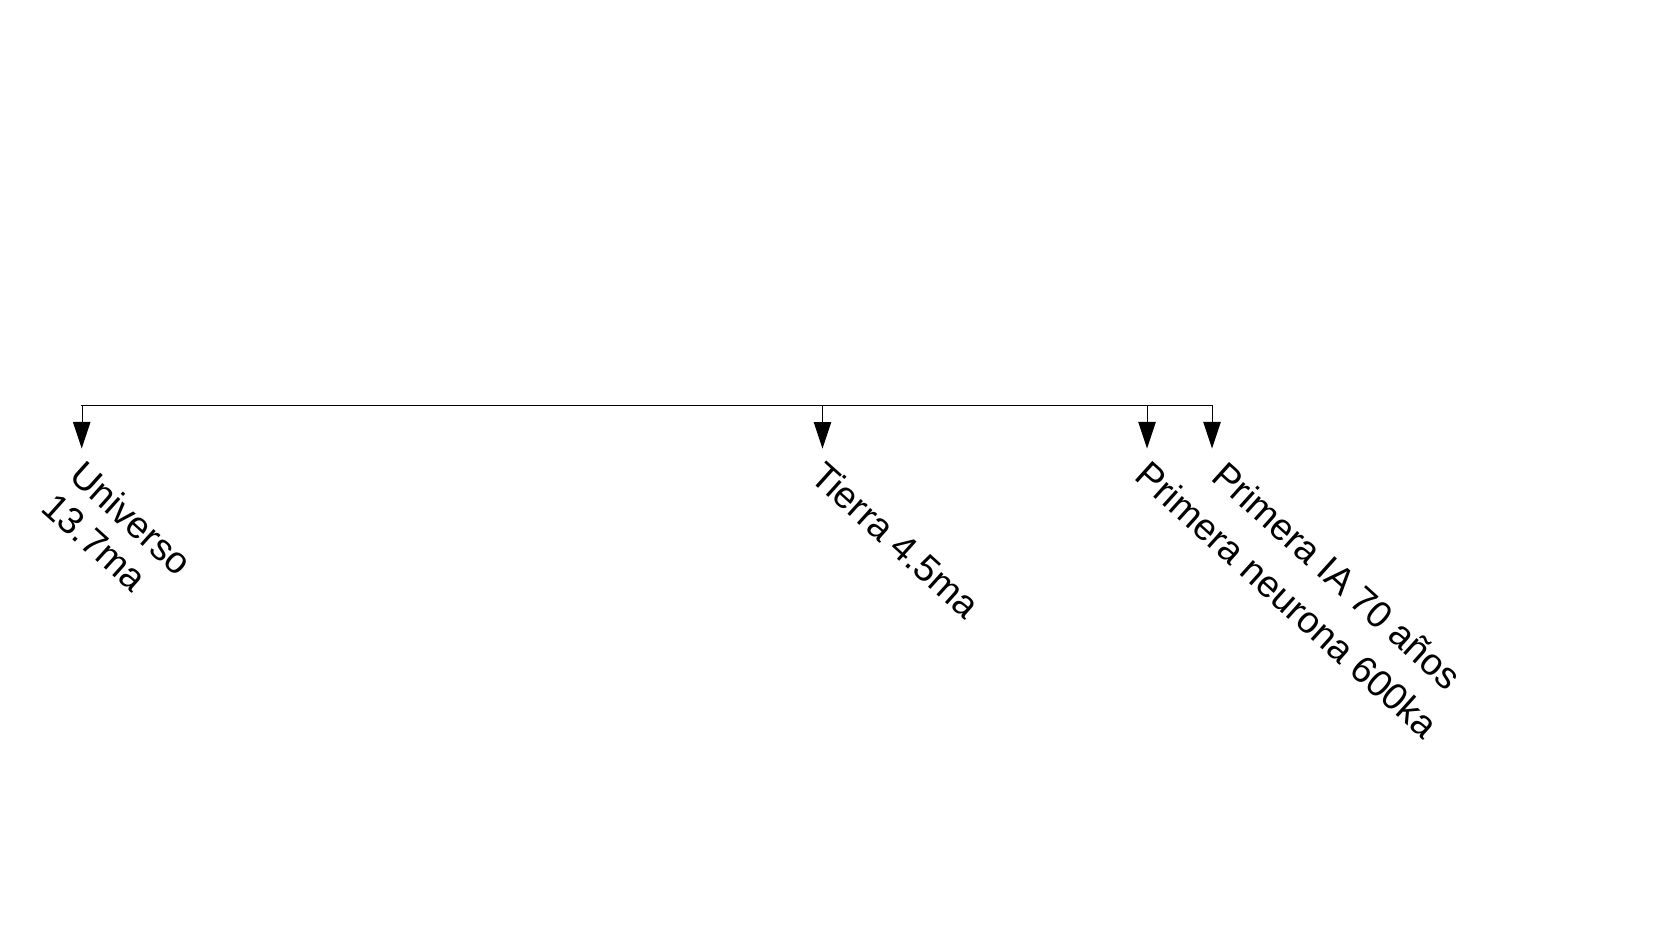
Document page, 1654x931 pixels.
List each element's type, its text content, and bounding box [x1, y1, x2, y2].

text_box Primera IA 70 años [1169, 438, 1622, 859]
text_box Primera neurona 600ka [1092, 438, 1522, 859]
text_box Tierra 4.5ma [791, 438, 1041, 671]
text_box Universo 13.7ma [27, 438, 300, 697]
